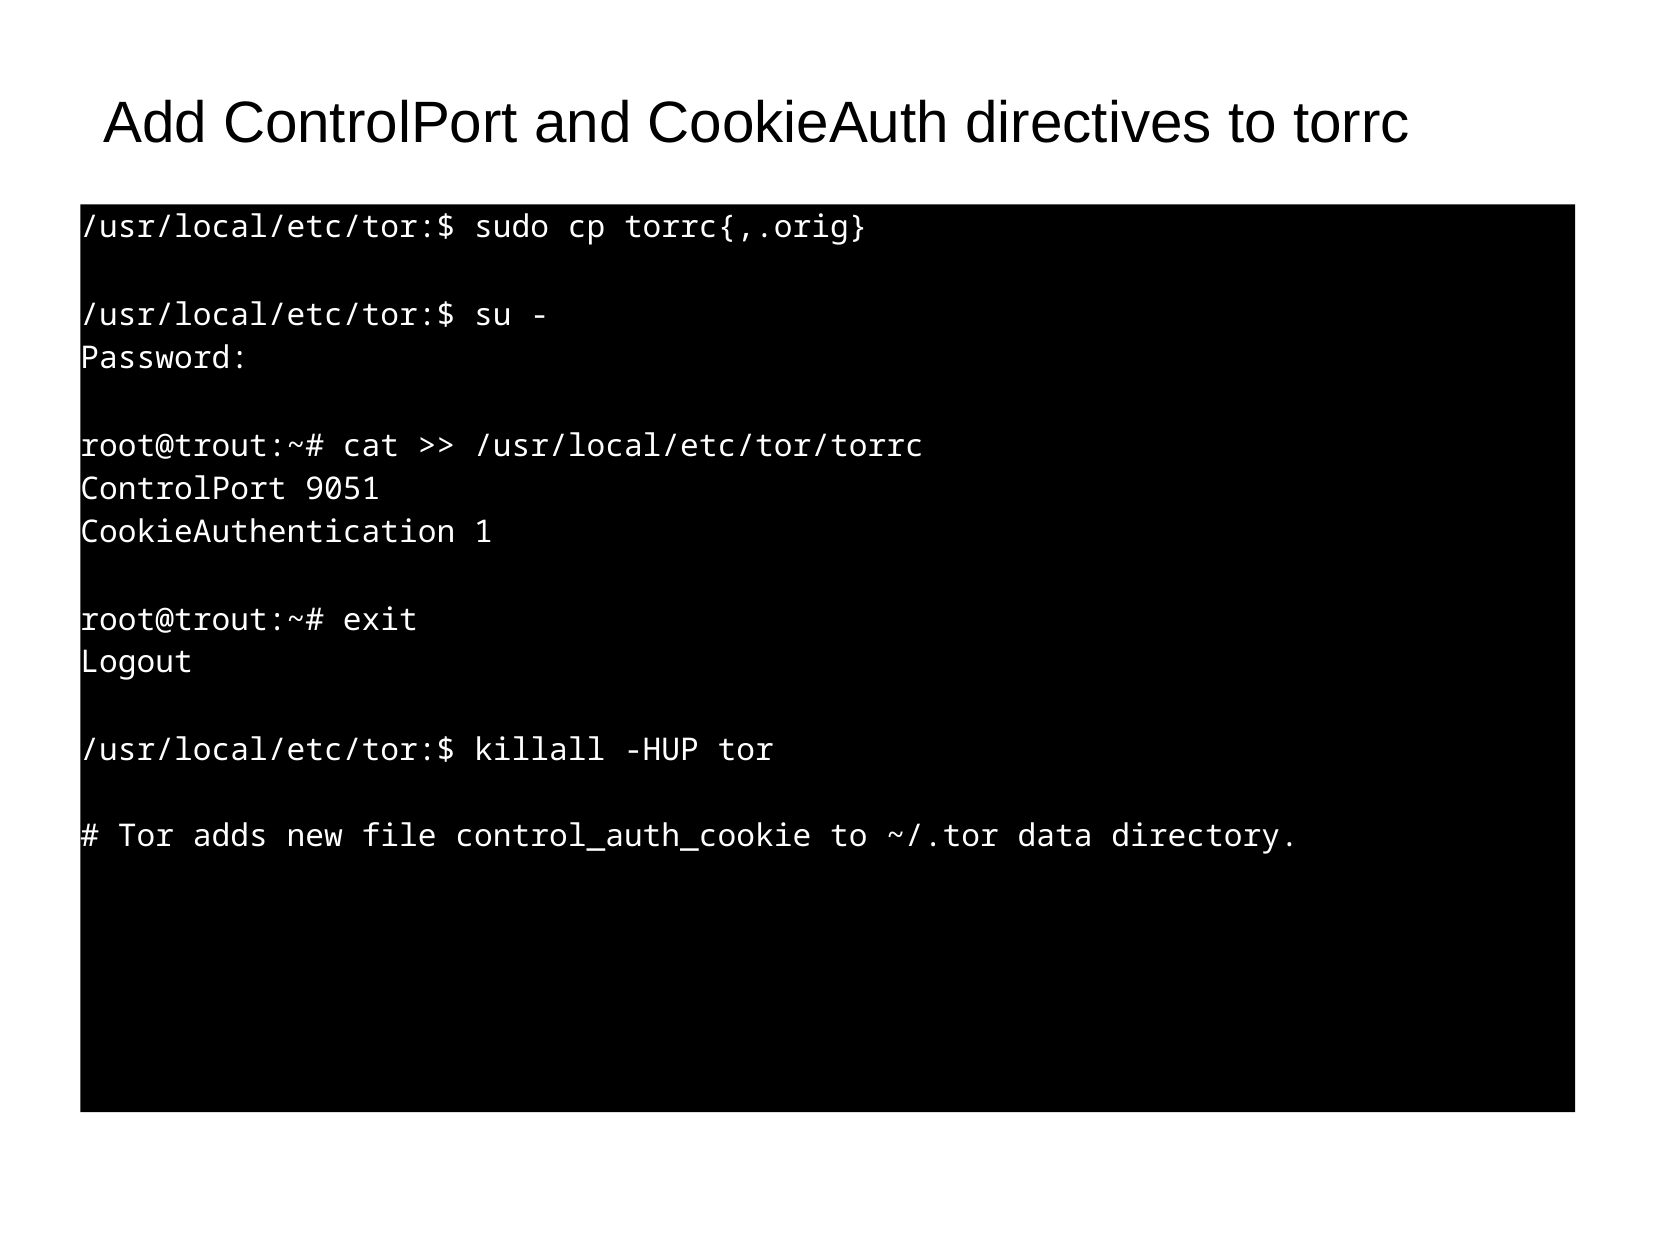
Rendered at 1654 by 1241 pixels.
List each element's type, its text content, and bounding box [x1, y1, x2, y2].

subtitle /usr/local/etc/tor:$ sudo cp torrc{,.orig} /usr/local/etc/tor:$ su - Password: root@trout:~# cat >> /usr/local/etc/tor/torrc ControlPort 9051 CookieAuthentication 1 root@trout:~# exit Logout /usr/local/etc/tor:$ killall -HUP tor # Tor adds new file control_auth_cookie to ~/.tor data directory. [80, 212, 1576, 1104]
title Add ControlPort and CookieAuth directives to torrc [82, 43, 1571, 190]
